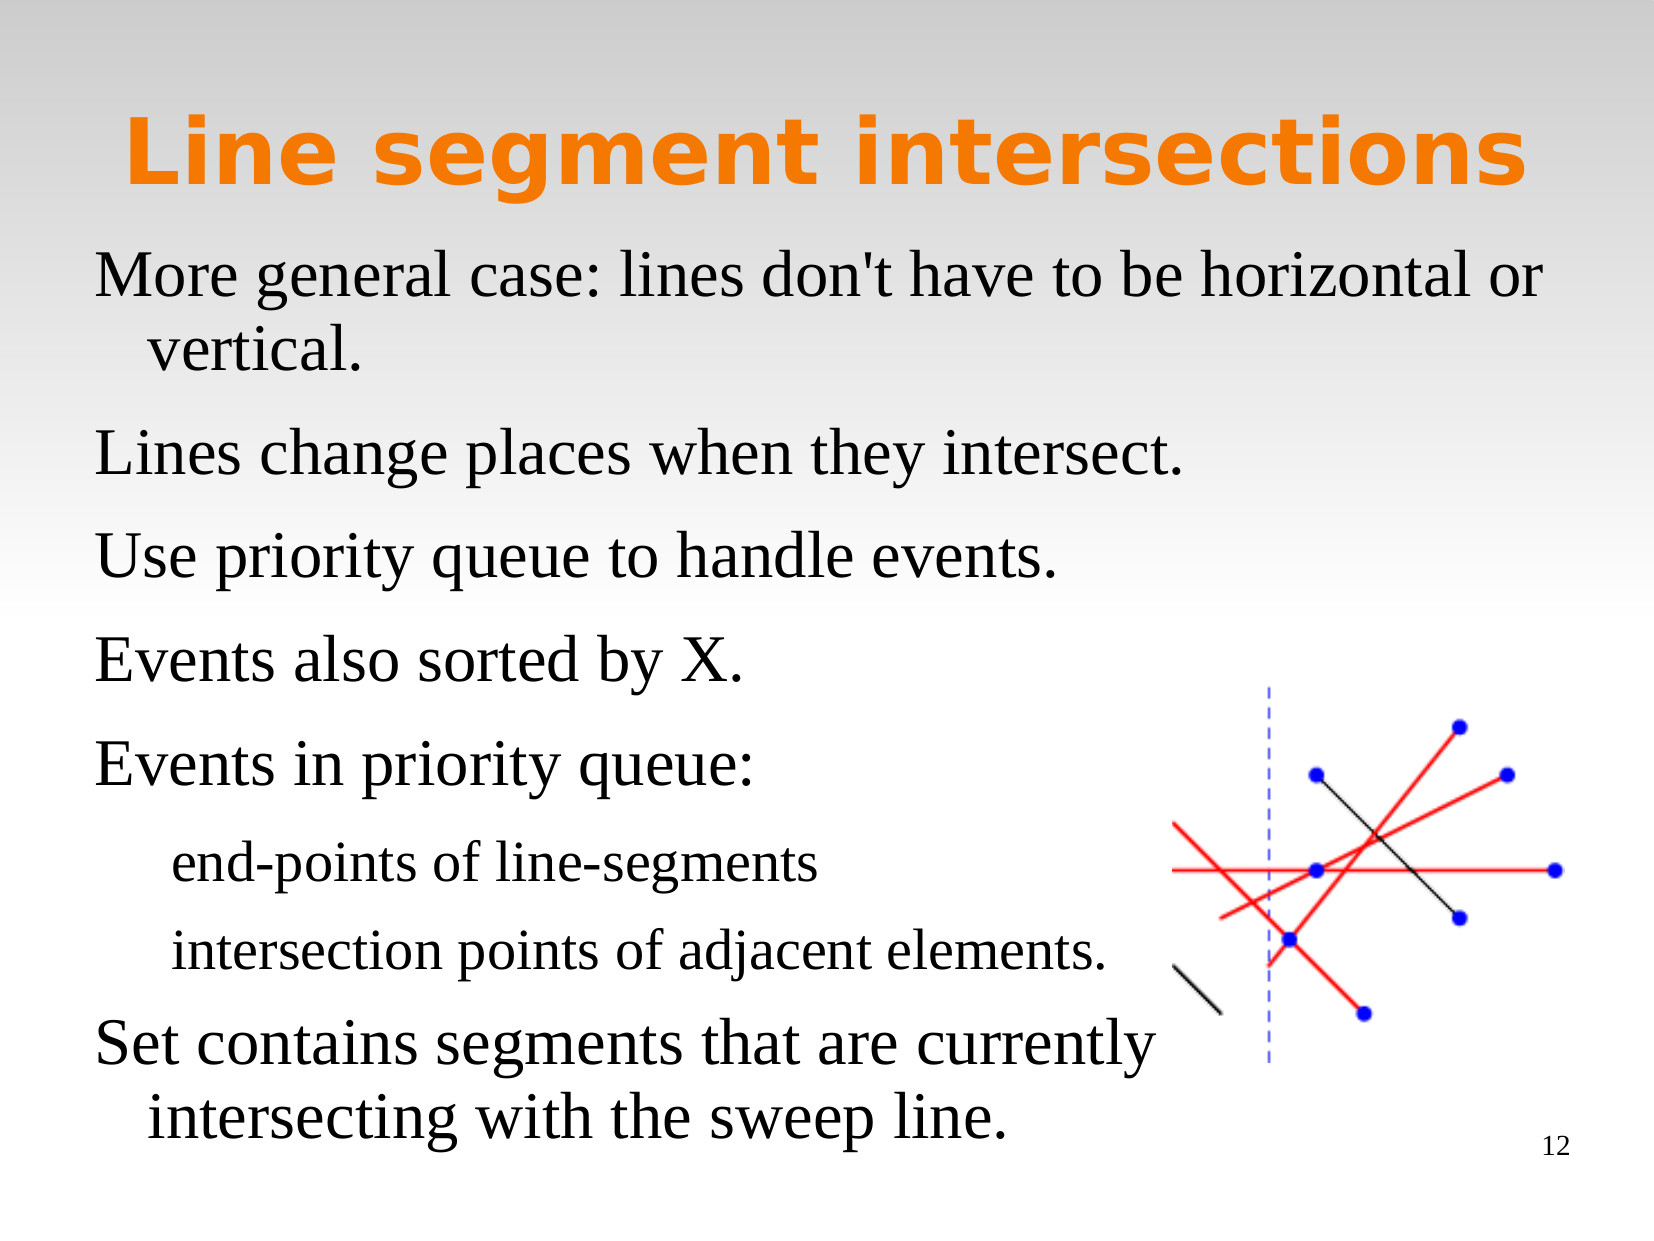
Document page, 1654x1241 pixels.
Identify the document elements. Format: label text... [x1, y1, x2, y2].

title Line segment intersections [82, 49, 1571, 257]
picture [1172, 679, 1565, 1063]
list More general case: lines don't have to be horizontal or vertical. Lines change places when they intersect. Use priority queue to handle events. Events also sorted by X. Events in priority queue: end-points of line-segments intersection points of adjacent elements. Set contains segments that are currently intersecting with the sweep line. [76, 237, 1565, 1220]
